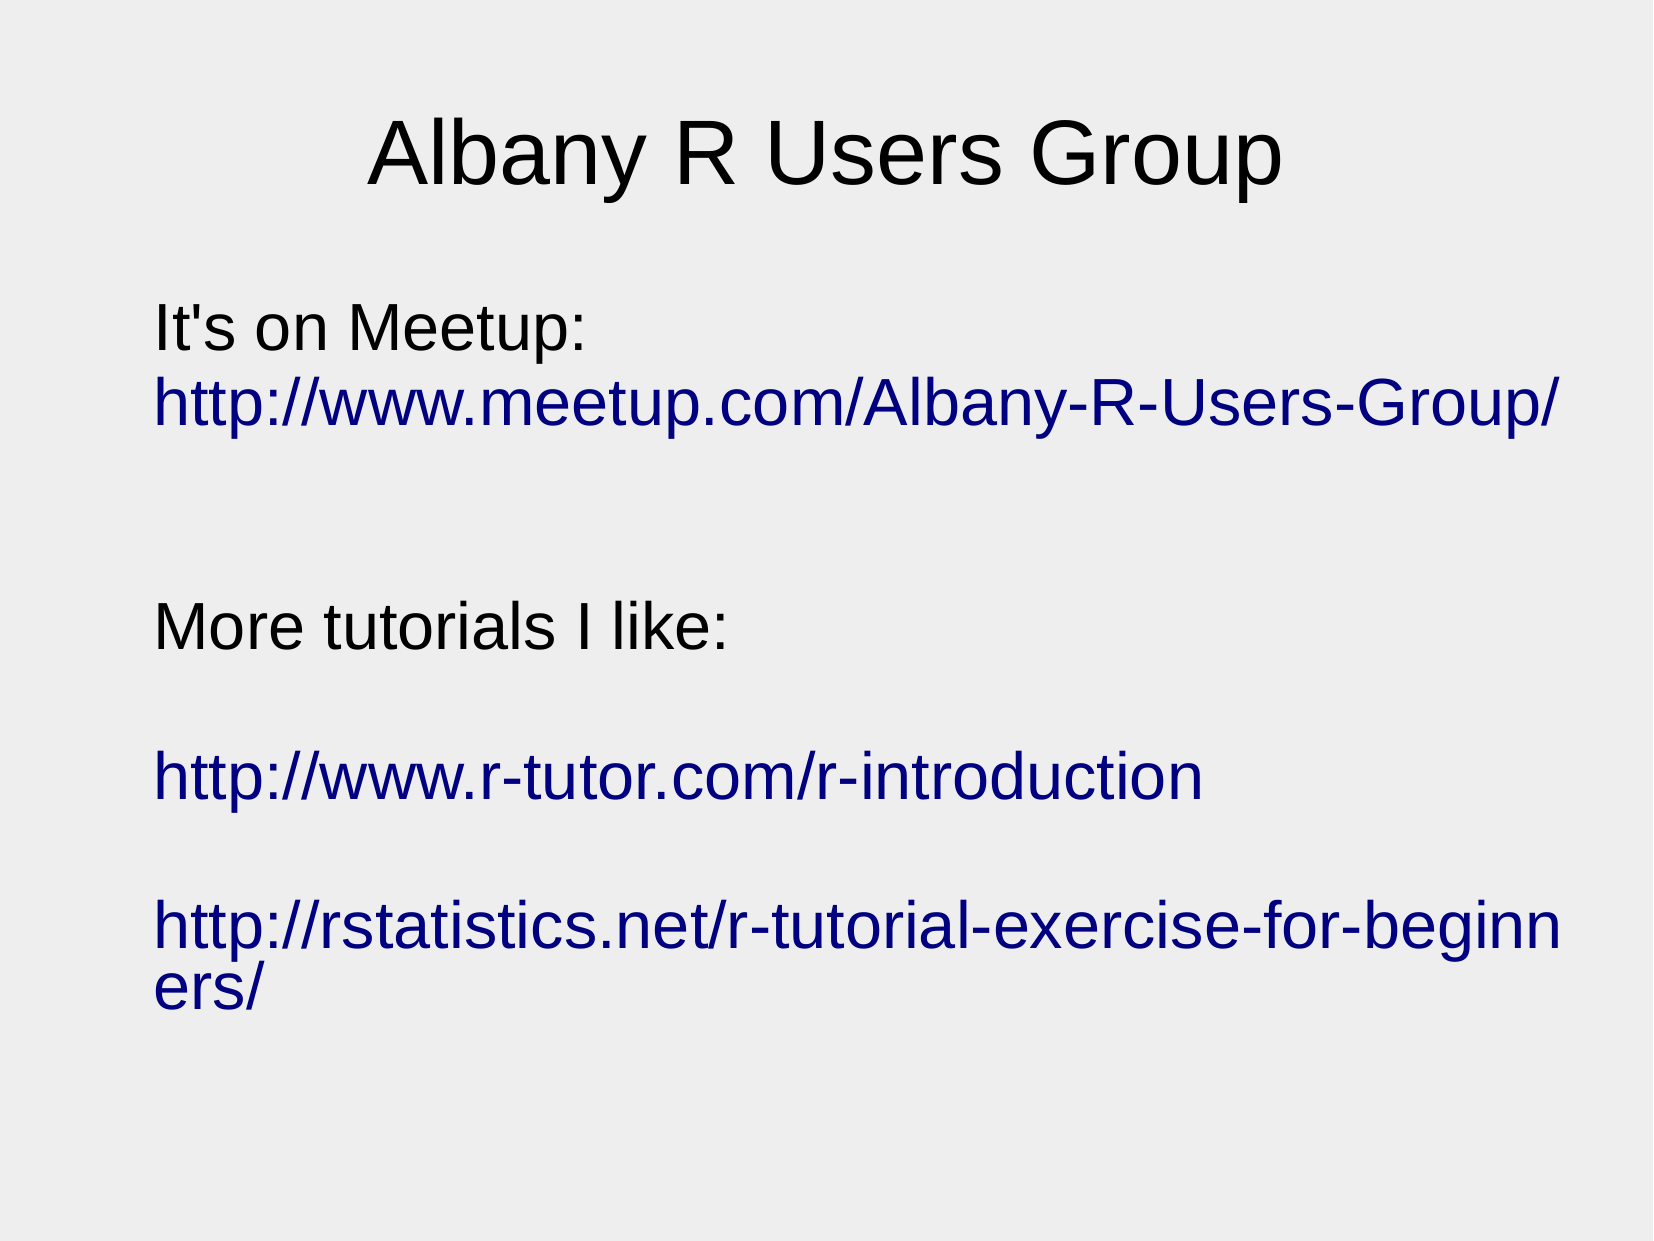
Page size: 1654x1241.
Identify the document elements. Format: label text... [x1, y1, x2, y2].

list It's on Meetup: http://www.meetup.com/Albany-R-Users-Group/ More tutorials I like: http://www.r-tutor.com/r-introduction http://rstatistics.net/r-tutorial-exercise-for-beginners/ [82, 290, 1571, 1010]
title Albany R Users Group [82, 49, 1571, 257]
